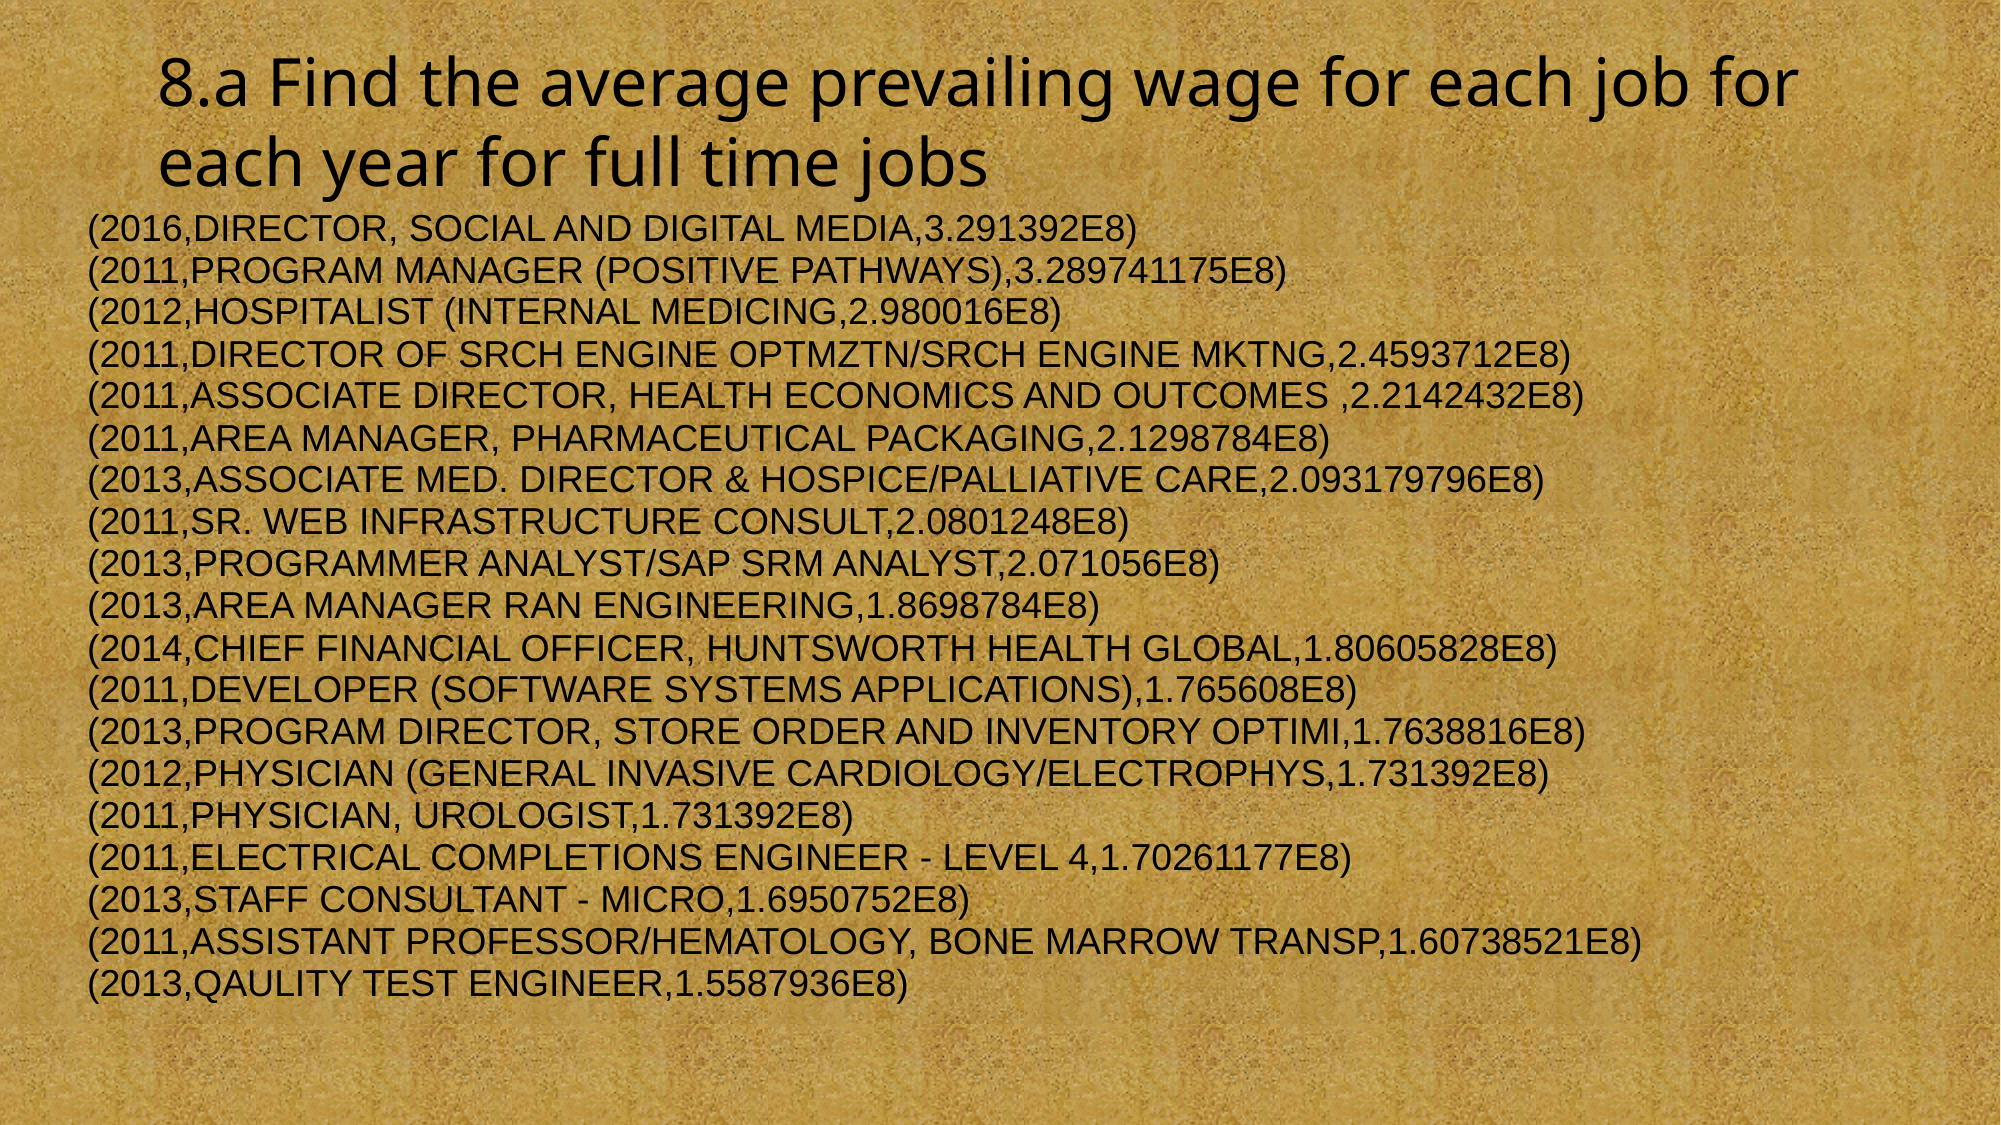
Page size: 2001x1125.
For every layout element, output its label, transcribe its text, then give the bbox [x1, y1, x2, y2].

picture [0, 0, 2001, 1125]
text_box (2016,DIRECTOR, SOCIAL AND DIGITAL MEDIA,3.291392E8) (2011,PROGRAM MANAGER (POSITIVE PATHWAYS),3.289741175E8) (2012,HOSPITALIST (INTERNAL MEDICING,2.980016E8) (2011,DIRECTOR OF SRCH ENGINE OPTMZTN/SRCH ENGINE MKTNG,2.4593712E8) (2011,ASSOCIATE DIRECTOR, HEALTH ECONOMICS AND OUTCOMES ,2.2142432E8) (2011,AREA MANAGER, PHARMACEUTICAL PACKAGING,2.1298784E8) (2013,ASSOCIATE MED. DIRECTOR & HOSPICE/PALLIATIVE CARE,2.093179796E8) (2011,SR. WEB INFRASTRUCTURE CONSULT,2.0801248E8) (2013,PROGRAMMER ANALYST/SAP SRM ANALYST,2.071056E8) (2013,AREA MANAGER RAN ENGINEERING,1.8698784E8) (2014,CHIEF FINANCIAL OFFICER, HUNTSWORTH HEALTH GLOBAL,1.80605828E8) (2011,DEVELOPER (SOFTWARE SYSTEMS APPLICATIONS),1.765608E8) (2013,PROGRAM DIRECTOR, STORE ORDER AND INVENTORY OPTIMI,1.7638816E8) (2012,PHYSICIAN (GENERAL INVASIVE CARDIOLOGY/ELECTROPHYS,1.731392E8) (2011,PHYSICIAN, UROLOGIST,1.731392E8) (2011,ELECTRICAL COMPLETIONS ENGINEER - LEVEL 4,1.70261177E8) (2013,STAFF CONSULTANT - MICRO,1.6950752E8) (2011,ASSISTANT PROFESSOR/HEMATOLOGY, BONE MARROW TRANSP,1.60738521E8) (2013,QAULITY TEST ENGINEER,1.5587936E8) [72, 199, 2000, 1125]
title 8.a Find the average prevailing wage for each job for each year for full time jobs [142, 32, 1865, 199]
